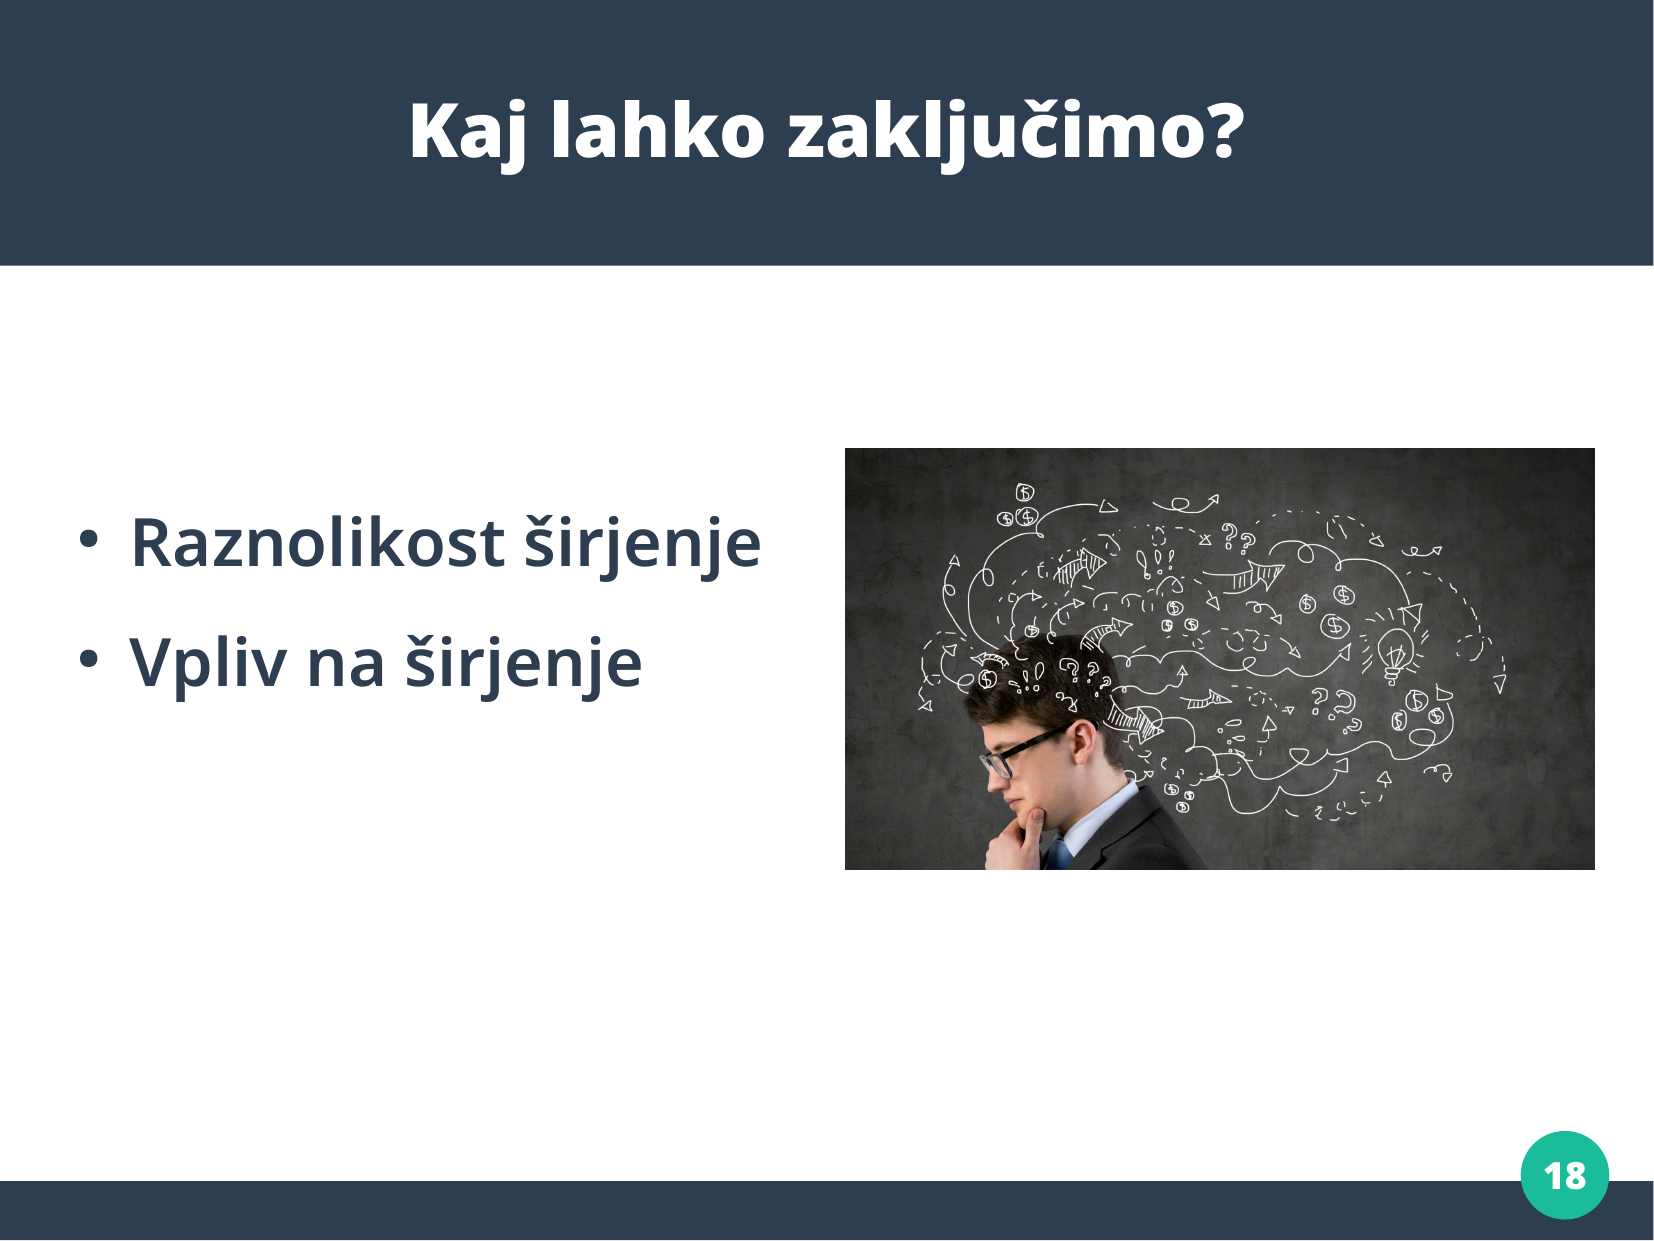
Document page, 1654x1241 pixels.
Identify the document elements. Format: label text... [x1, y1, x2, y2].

picture [845, 448, 1595, 871]
title Kaj lahko zaključimo? [59, 49, 1595, 207]
list Raznolikost širjenje Vpliv na širjenje [59, 495, 811, 976]
